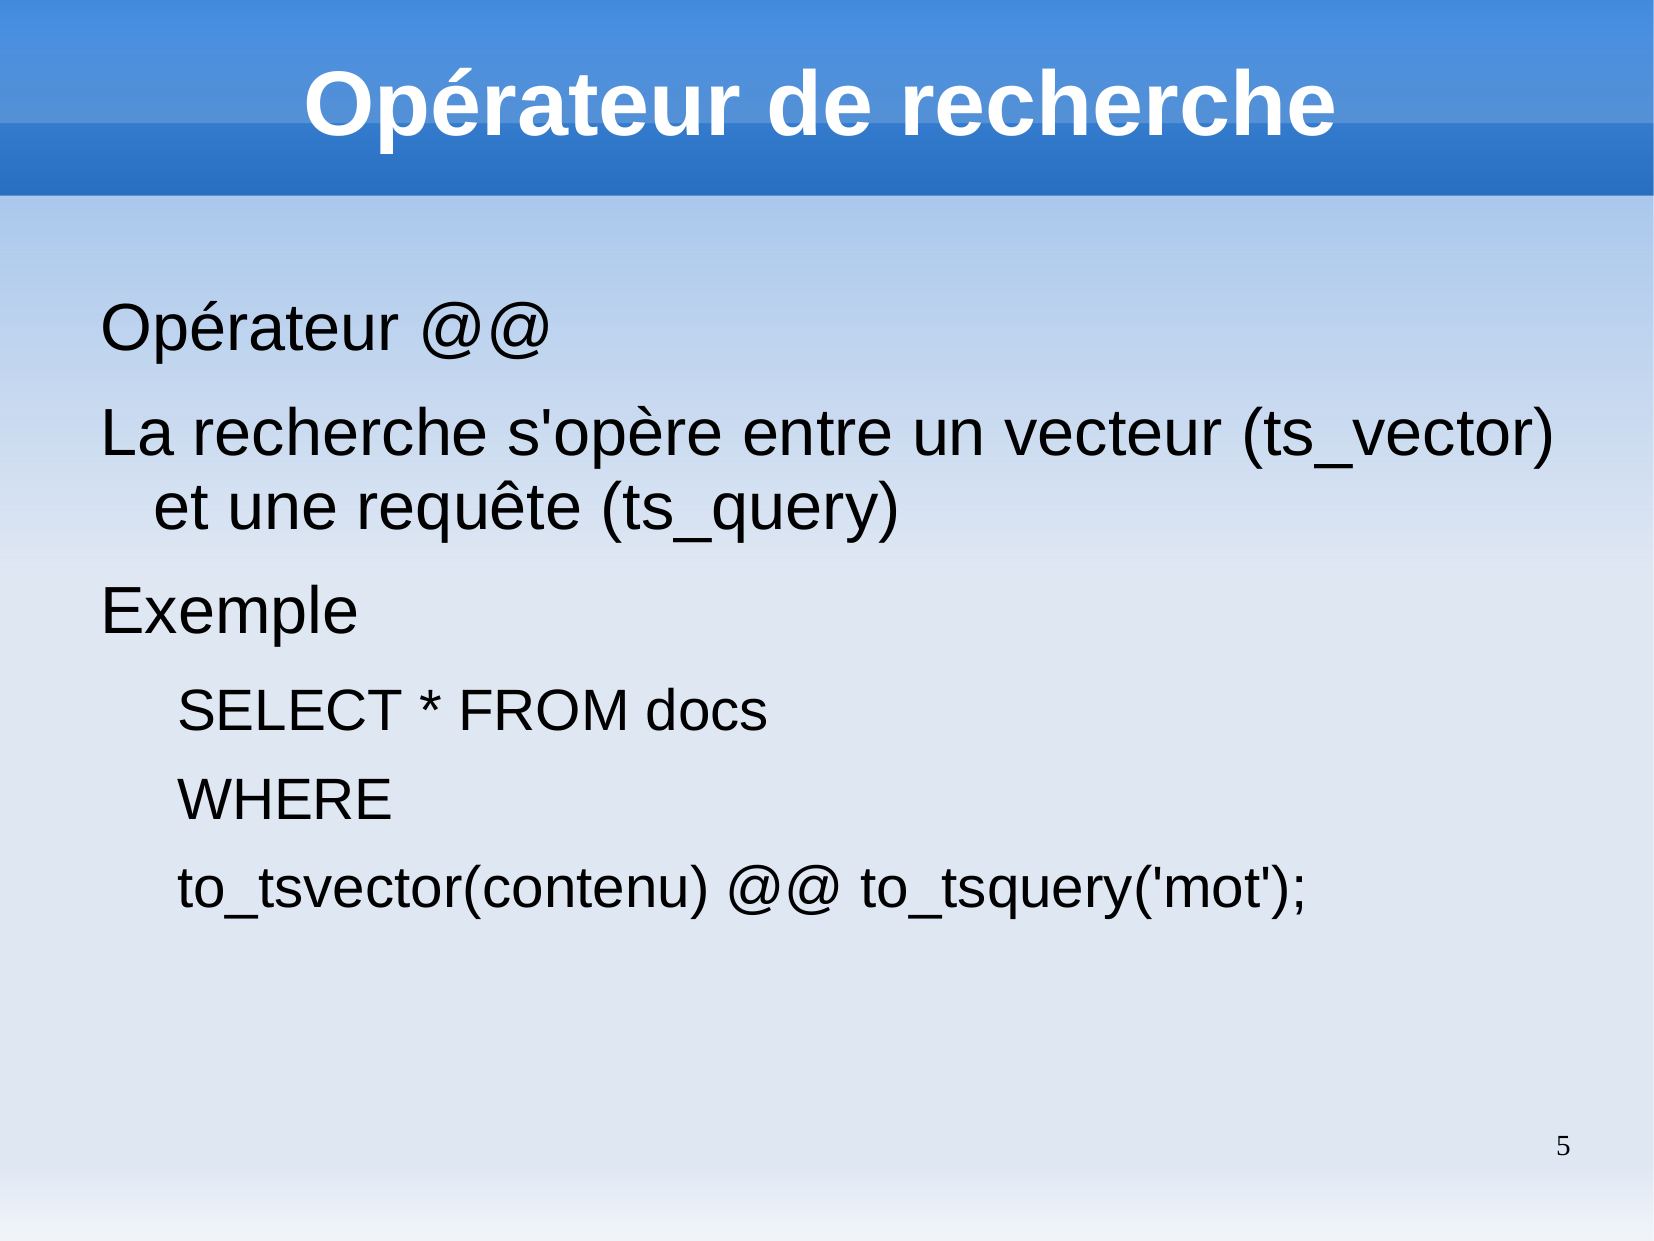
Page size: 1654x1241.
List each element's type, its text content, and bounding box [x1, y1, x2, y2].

title Opérateur de recherche [76, 7, 1565, 200]
list Opérateur @@ La recherche s'opère entre un vecteur (ts_vector) et une requête (ts_query) Exemple SELECT * FROM docs WHERE to_tsvector(contenu) @@ to_tsquery('mot'); [82, 290, 1571, 1094]
picture [0, 0, 1654, 1241]
